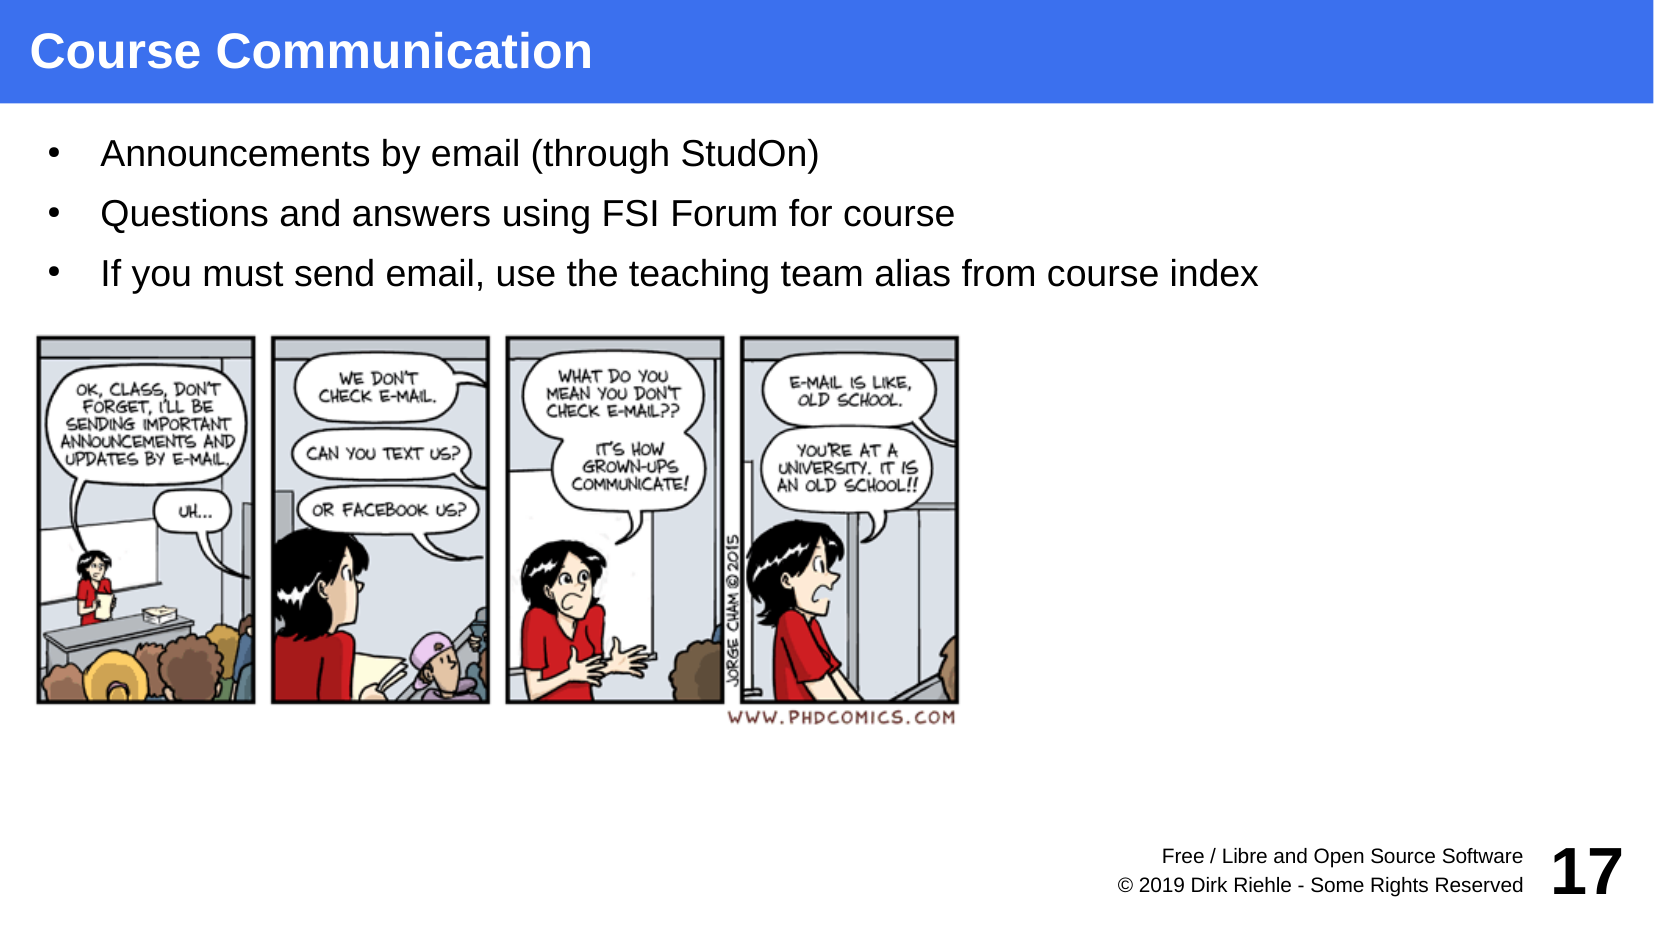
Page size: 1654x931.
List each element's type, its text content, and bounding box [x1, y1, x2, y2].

list Announcements by email (through StudOn) Questions and answers using FSI Forum for course If you must send email, use the teaching team alias from course index [29, 132, 1625, 813]
picture [29, 324, 967, 731]
title Course Communication [0, 0, 1654, 104]
